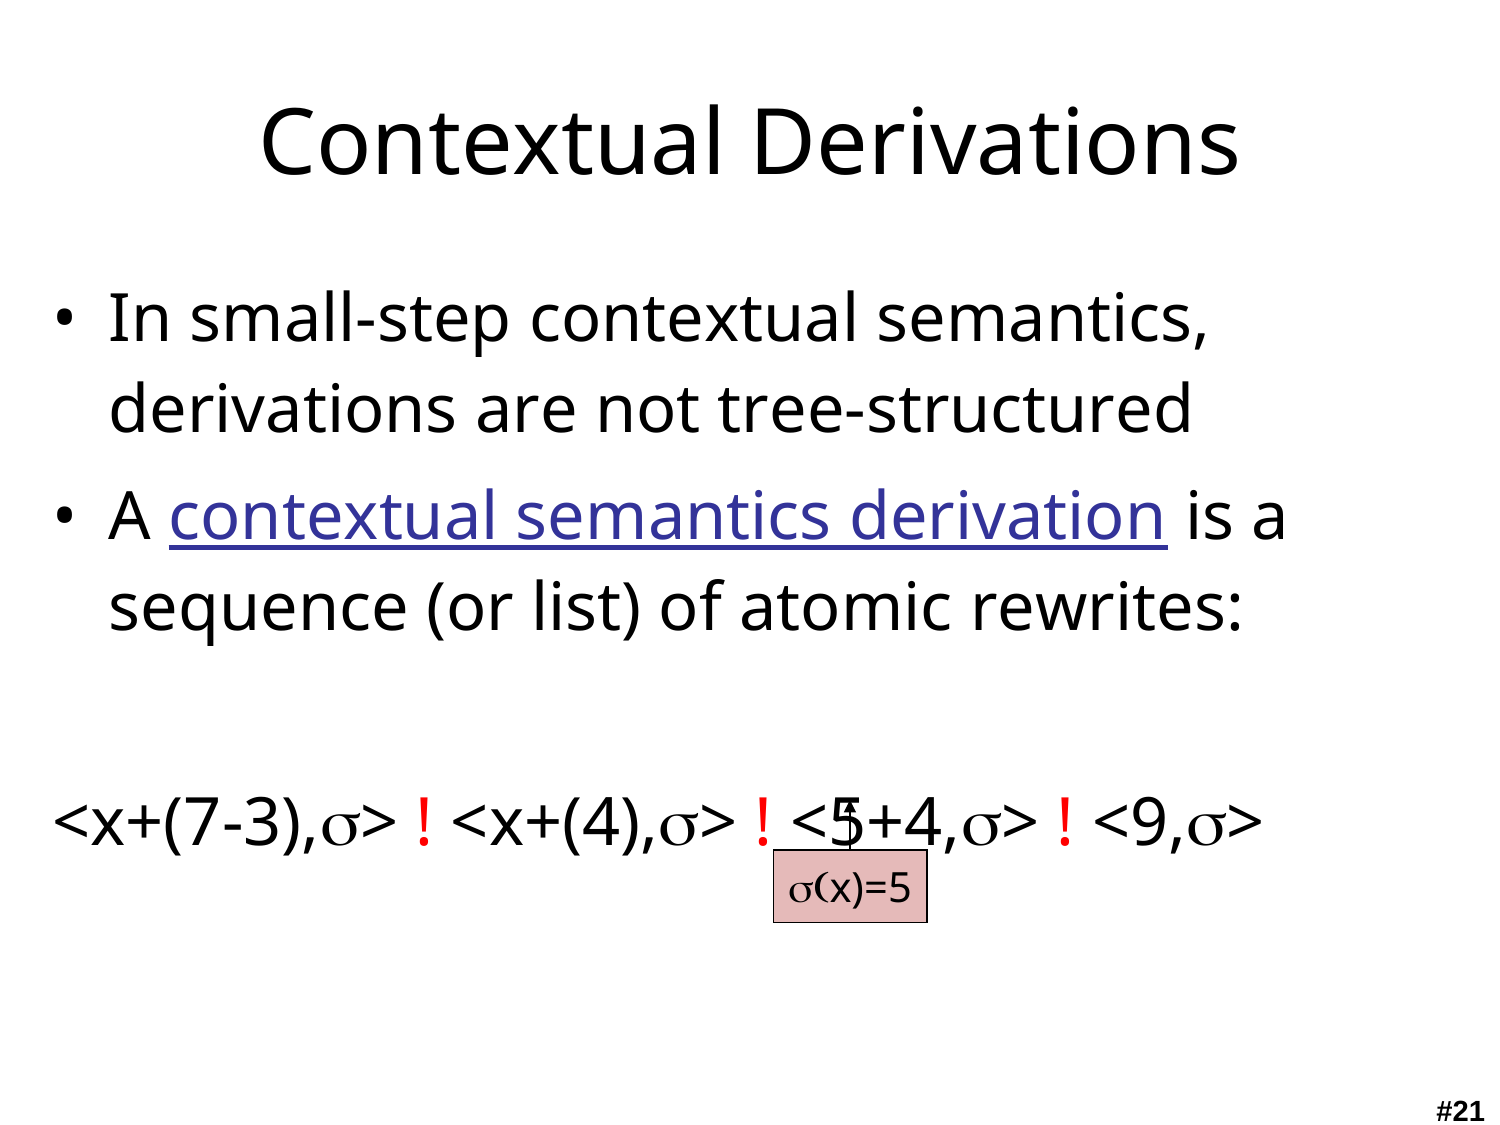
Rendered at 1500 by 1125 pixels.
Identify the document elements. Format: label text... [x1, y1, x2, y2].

text_box x)=5 [773, 849, 928, 923]
list In small-step contextual semantics, derivations are not tree-structured A contextual semantics derivation is a sequence (or list) of atomic rewrites: <x+(7-3),> ! <x+(4),> ! <5+4,> ! <9,> [37, 262, 1463, 1006]
title Contextual Derivations [75, 45, 1426, 233]
